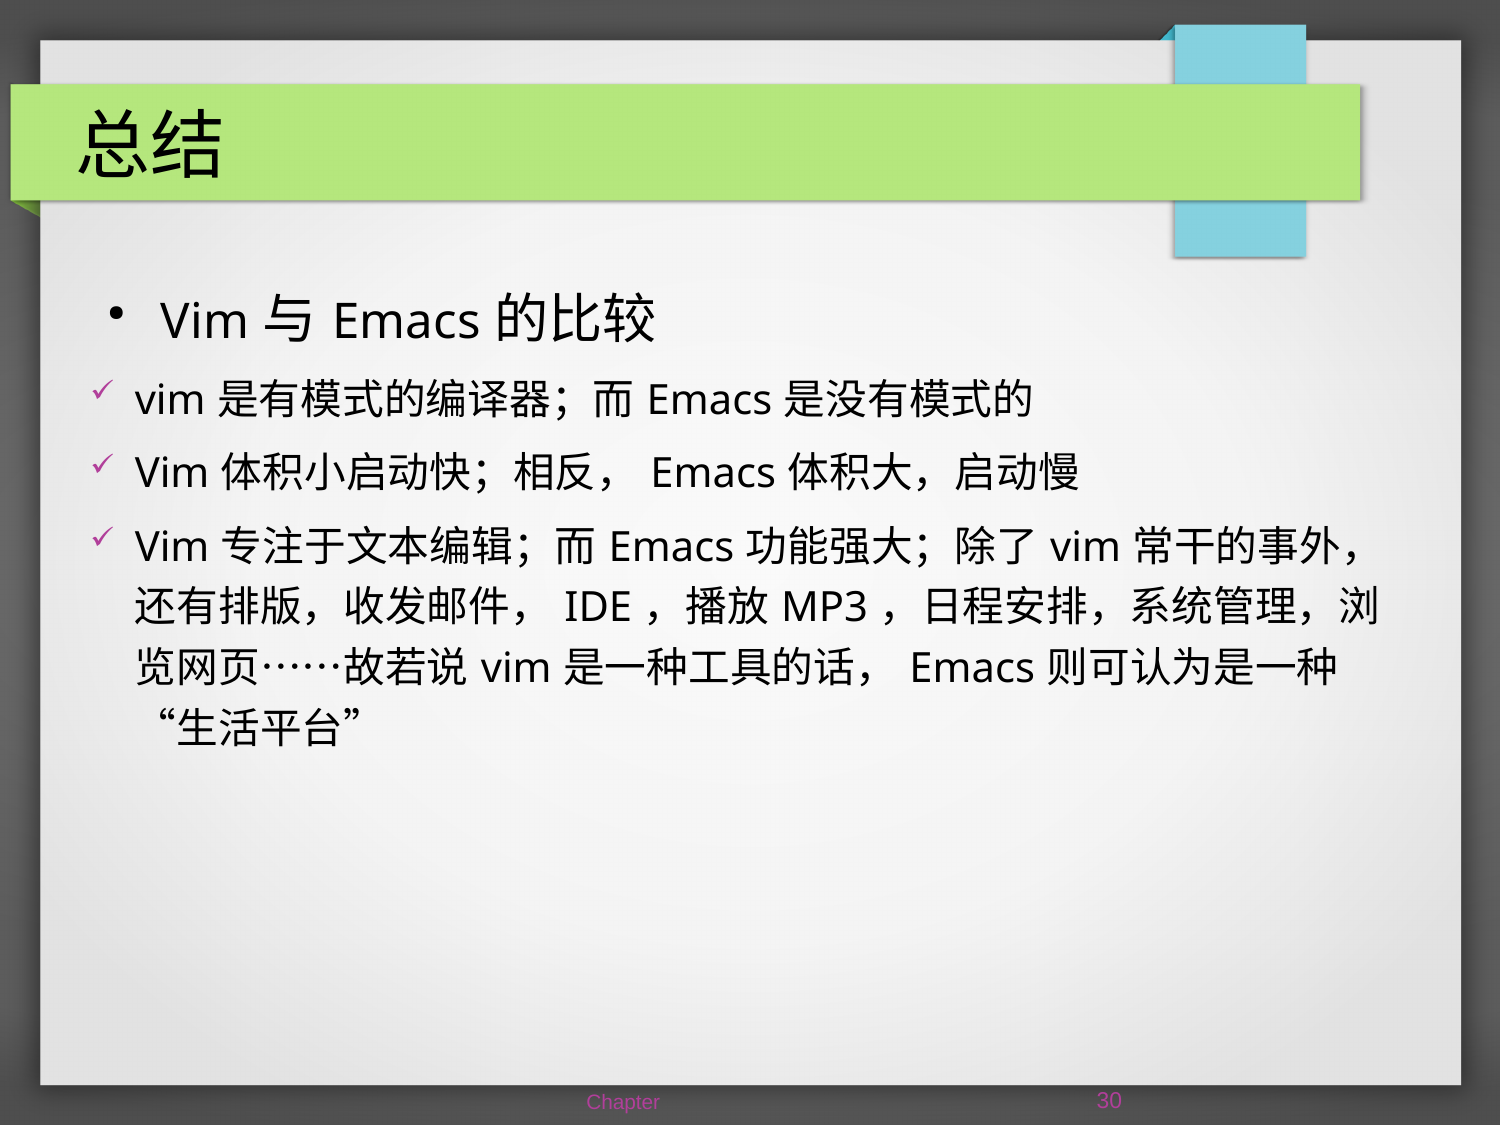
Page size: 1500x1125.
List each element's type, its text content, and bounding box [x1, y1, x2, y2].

title 总结 [75, 85, 1147, 193]
text_box <number> [1025, 1075, 1123, 1114]
picture [0, 0, 1500, 1125]
text_box Chapter [75, 1075, 676, 1114]
list Vim与Emacs的比较 vim是有模式的编译器；而Emacs是没有模式的 Vim体积小启动快；相反，Emacs体积大，启动慢 Vim专注于文本编辑；而Emacs功能强大；除了vim常干的事外，还有排版，收发邮件，IDE，播放MP3，日程安排，系统管理，浏览网页……故若说vim是一种工具的话，Emacs则可认为是一种“生活平台” [75, 267, 1426, 921]
